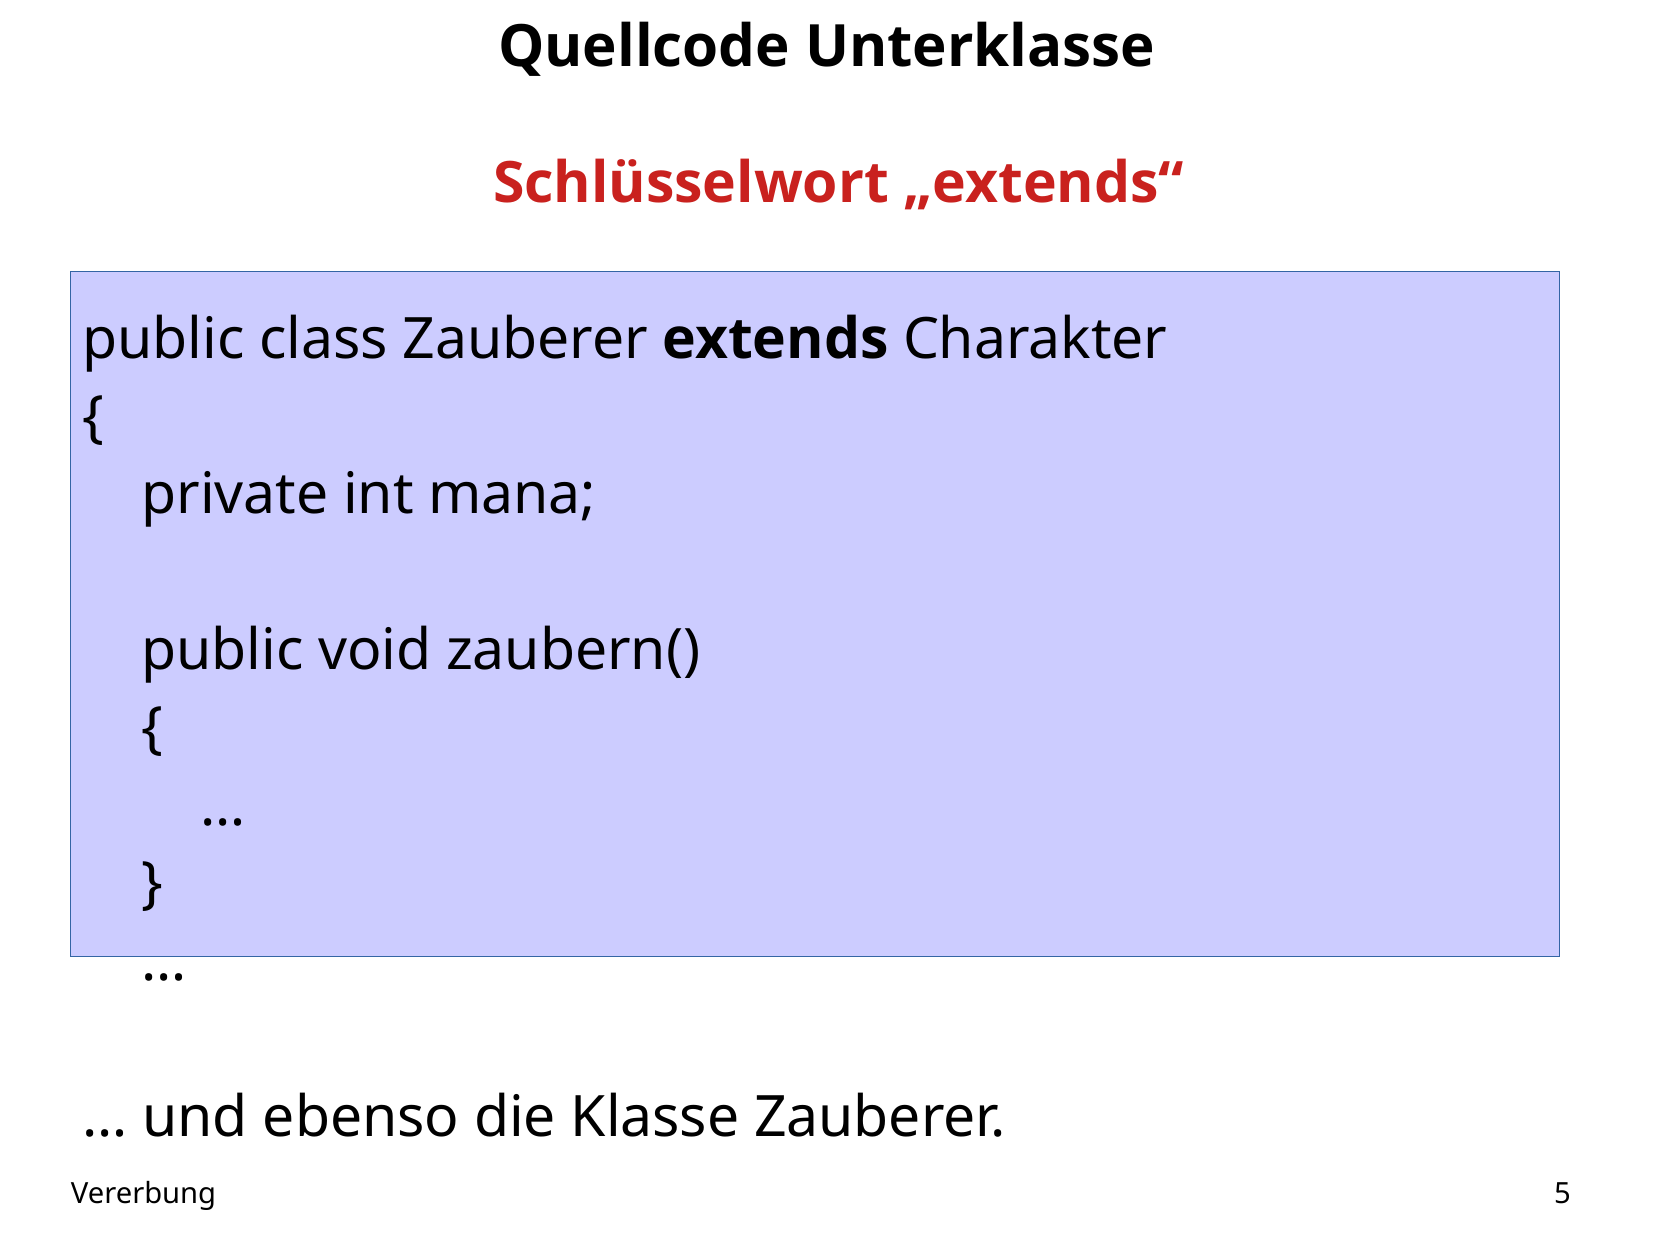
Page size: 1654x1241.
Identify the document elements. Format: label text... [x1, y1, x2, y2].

text_box [70, 271, 82, 957]
title Quellcode Unterklasse [0, 5, 1654, 83]
list Schlüsselwort „extends“ public class Zauberer extends Charakter { private int mana; public void zaubern() { … } … … und ebenso die Klasse Zauberer. [82, 141, 1595, 1158]
